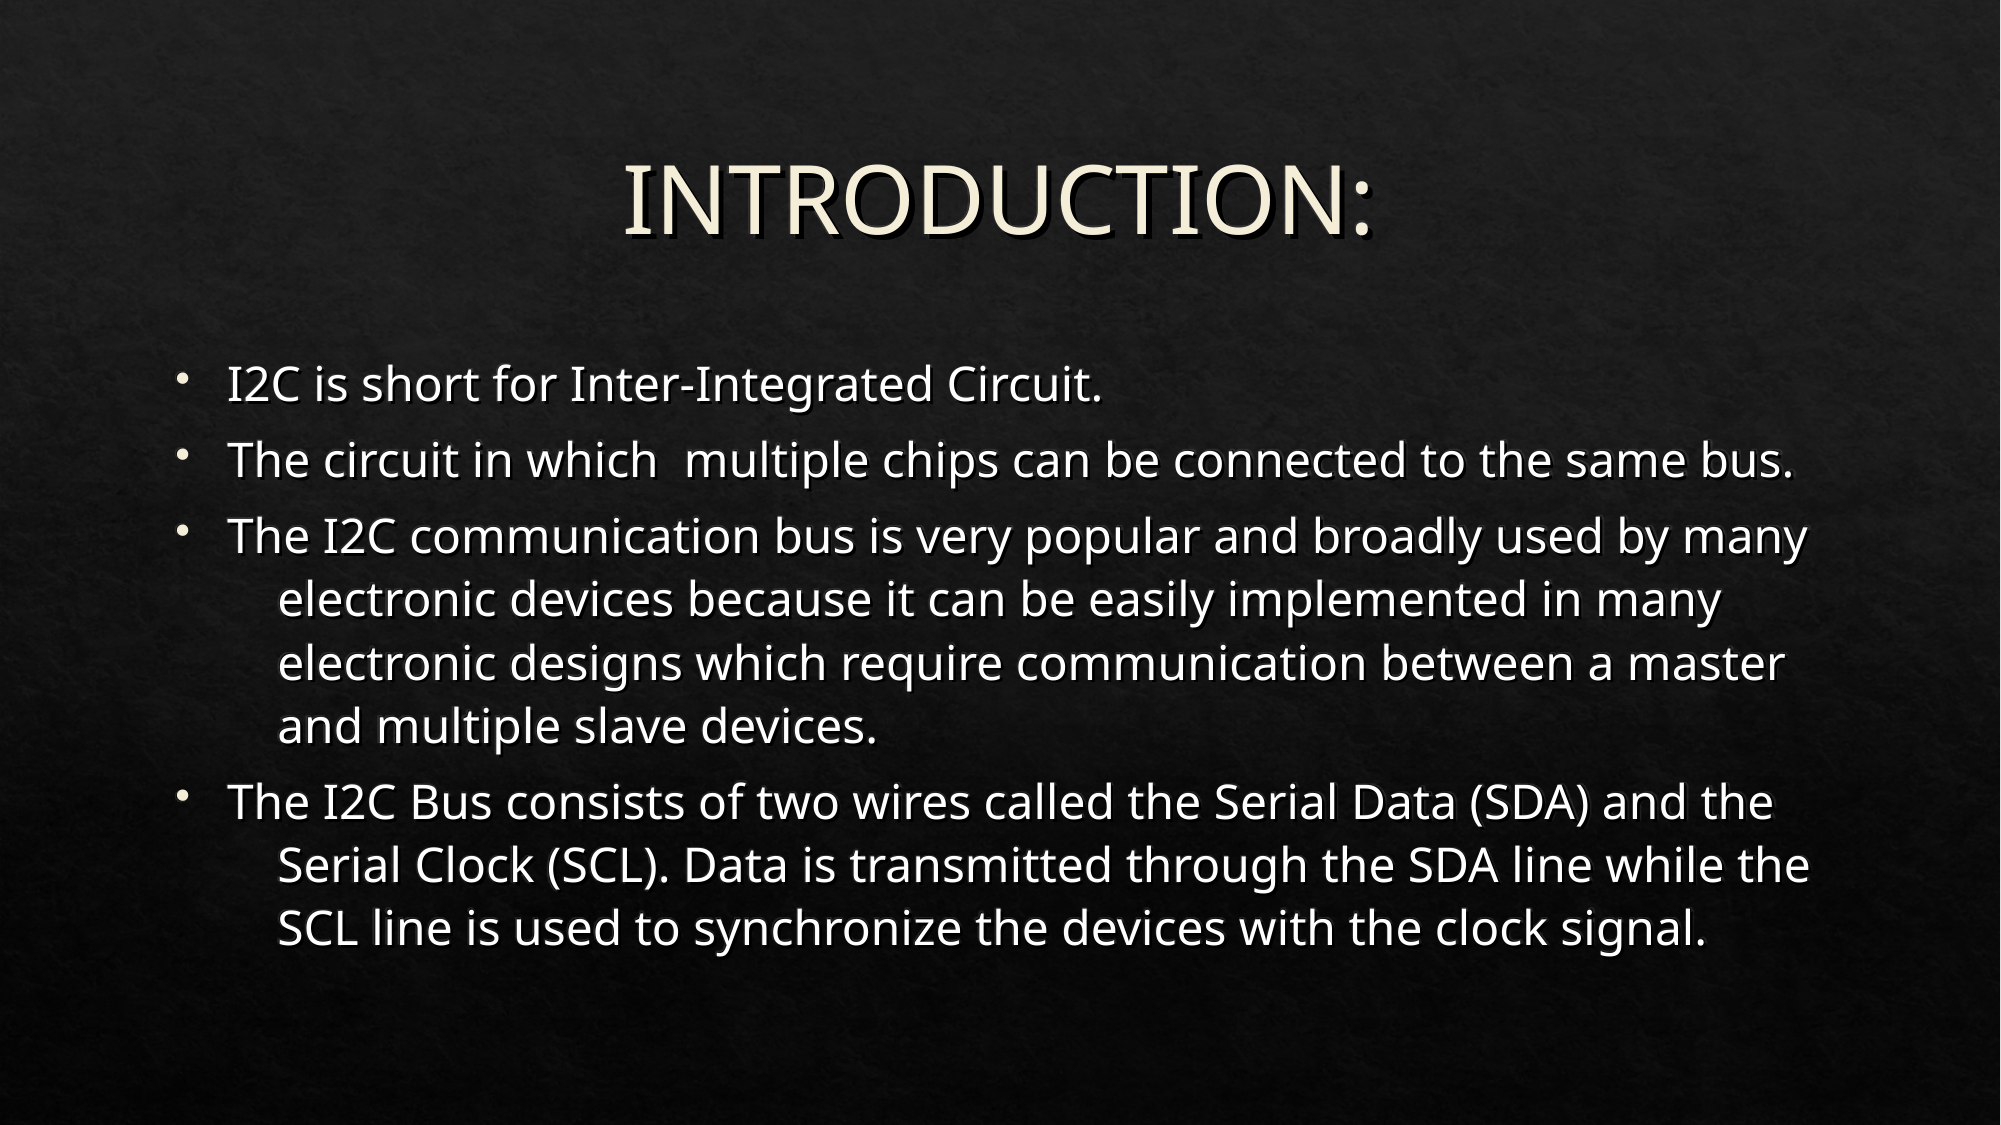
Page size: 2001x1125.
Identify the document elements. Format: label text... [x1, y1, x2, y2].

title INTRODUCTION: [149, 99, 1849, 307]
list I2C is short for Inter-Integrated Circuit. The circuit in which multiple chips can be connected to the same bus. The I2C communication bus is very popular and broadly used by many electronic devices because it can be easily implemented in many electronic designs which require communication between a master and multiple slave devices. The I2C Bus consists of two wires called the Serial Data (SDA) and the Serial Clock (SCL). Data is transmitted through the SDA line while the SCL line is used to synchronize the devices with the clock signal. [149, 340, 1849, 1081]
